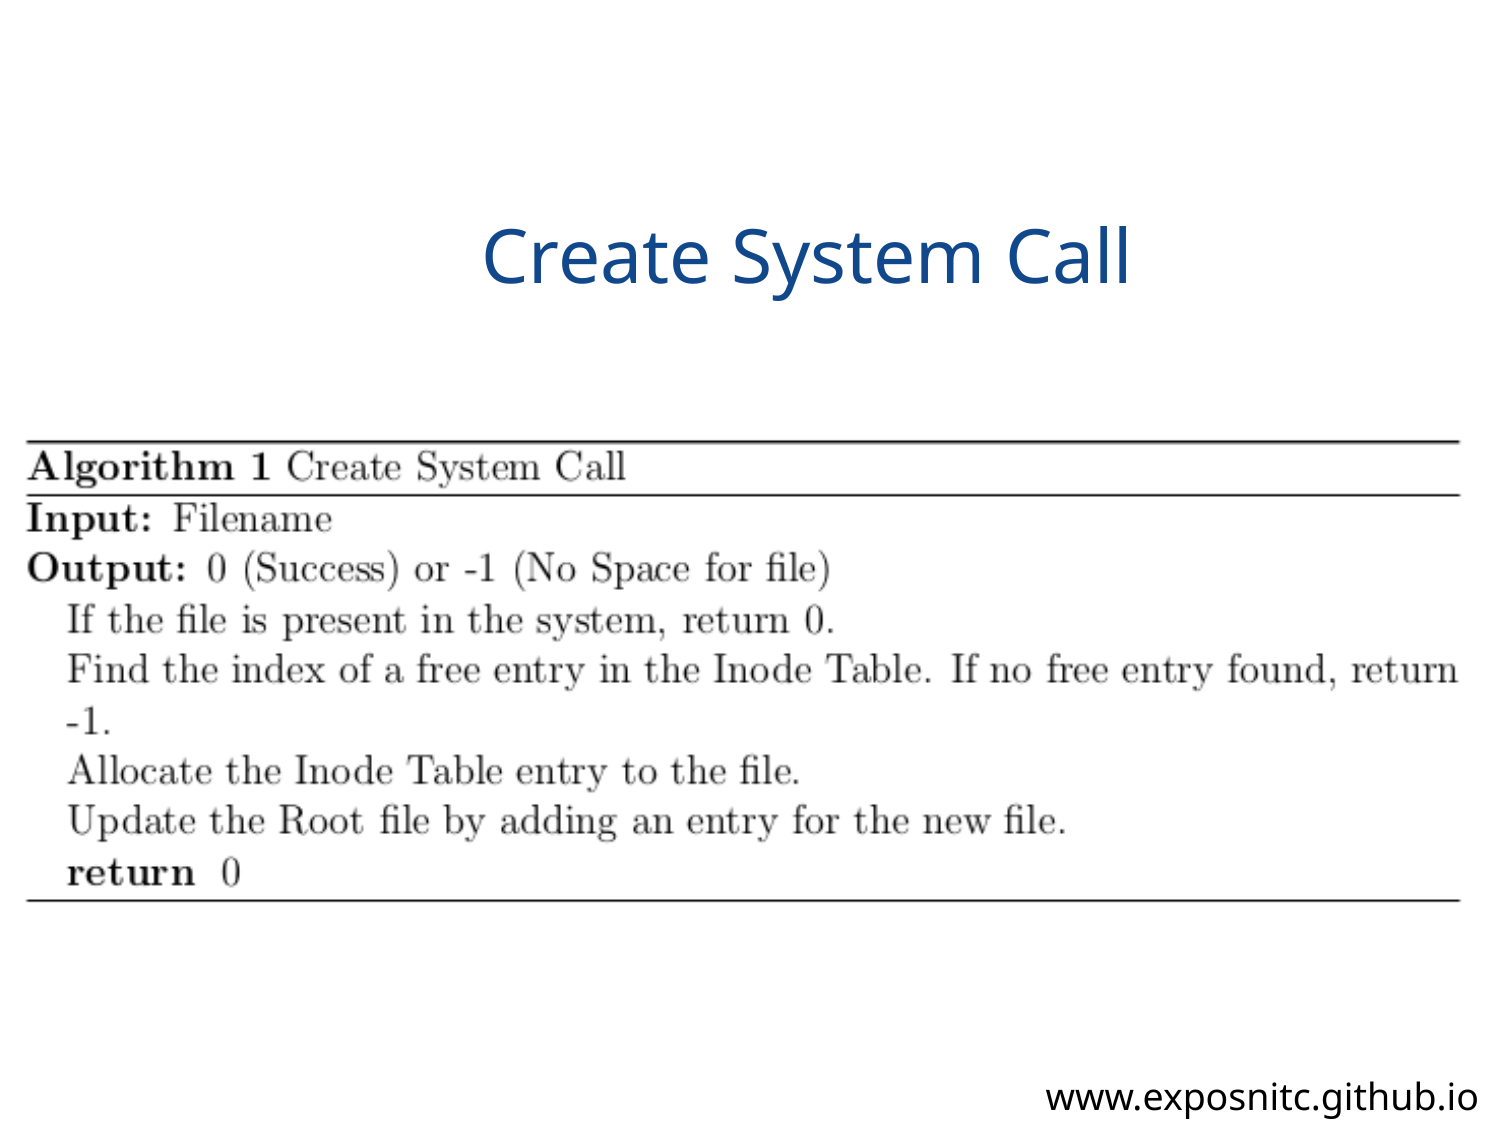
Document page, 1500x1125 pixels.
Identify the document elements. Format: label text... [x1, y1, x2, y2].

title Create System Call [200, 187, 1415, 313]
text_box www.exposnitc.github.io [1025, 1065, 1500, 1125]
picture [0, 412, 1500, 925]
